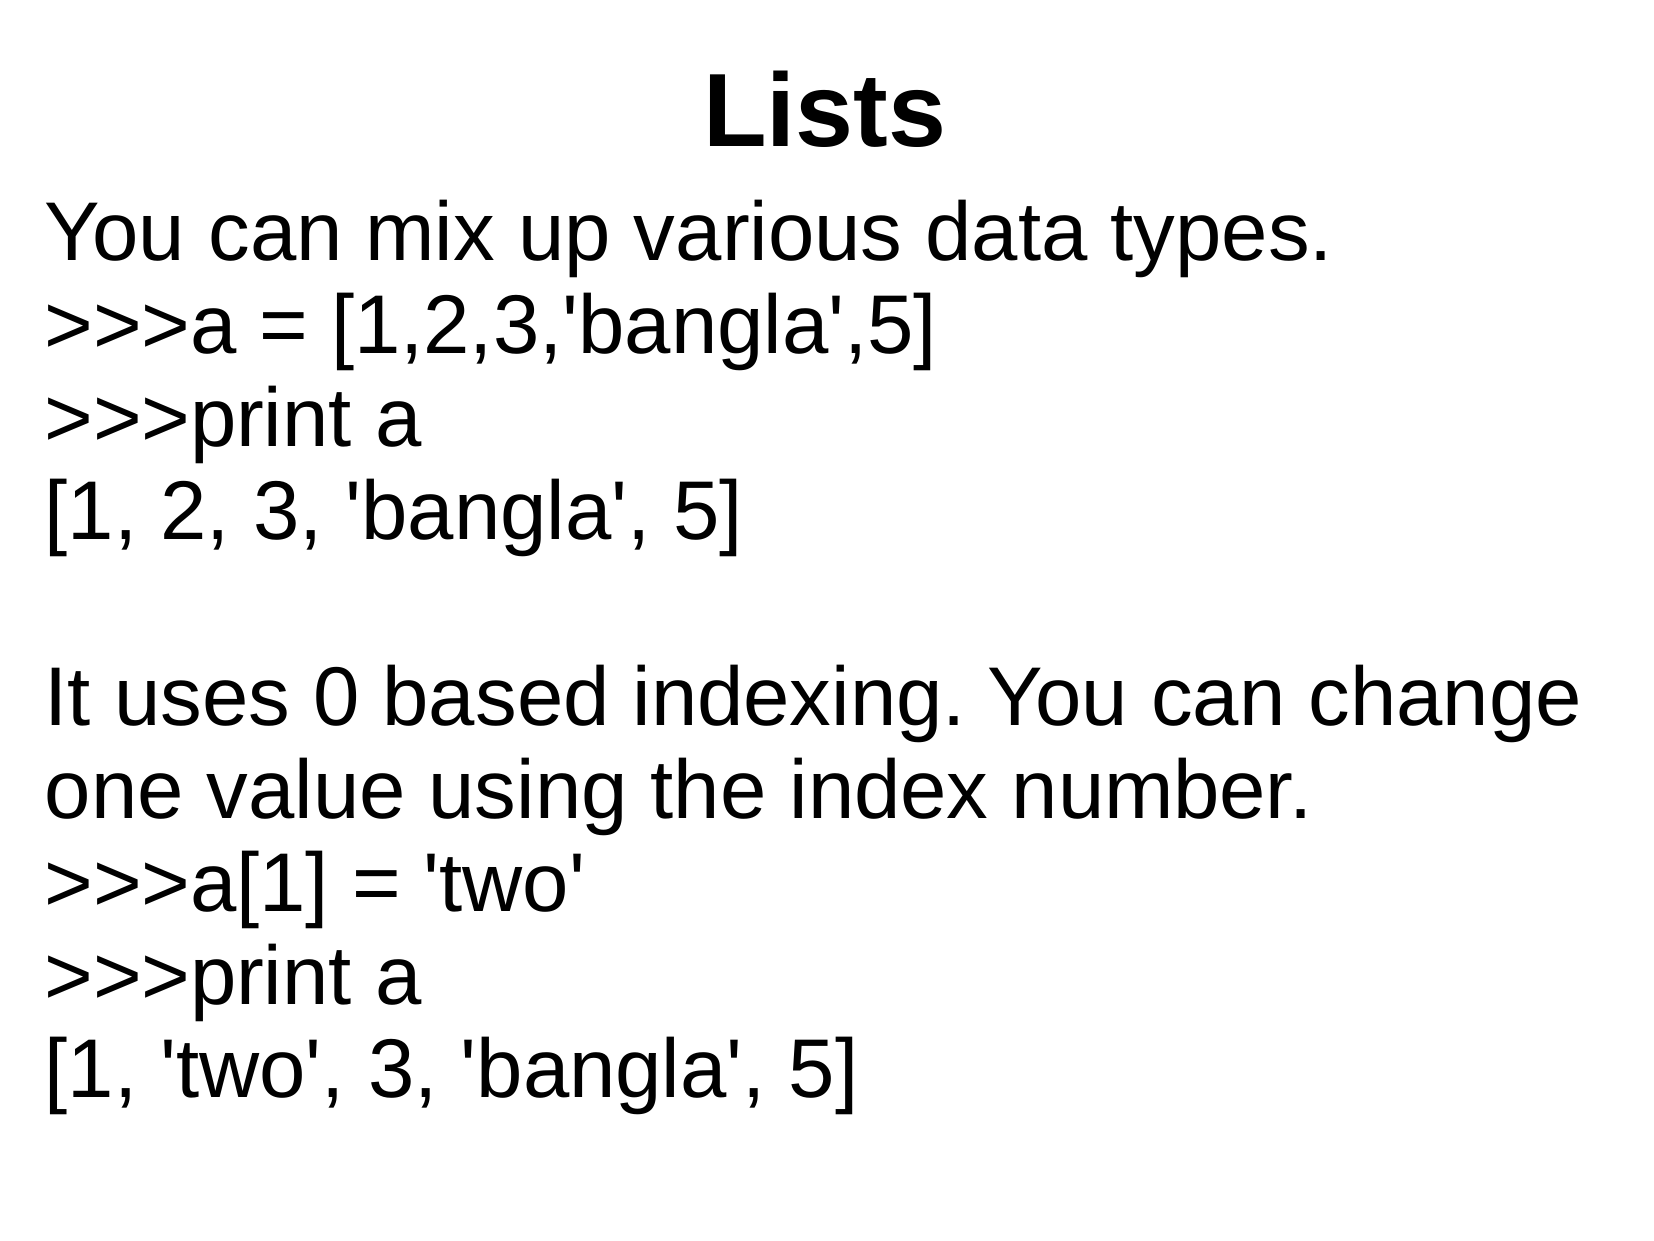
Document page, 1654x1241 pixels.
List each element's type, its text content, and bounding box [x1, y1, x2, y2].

text_box Lists [45, 45, 1606, 177]
text_box You can mix up various data types. >>>a = [1,2,3,'bangla',5] >>>print a [1, 2, 3, 'bangla', 5] It uses 0 based indexing. You can change one value using the index number. >>>a[1] = 'two' >>>print a [1, 'two', 3, 'bangla', 5] [30, 177, 1606, 1126]
